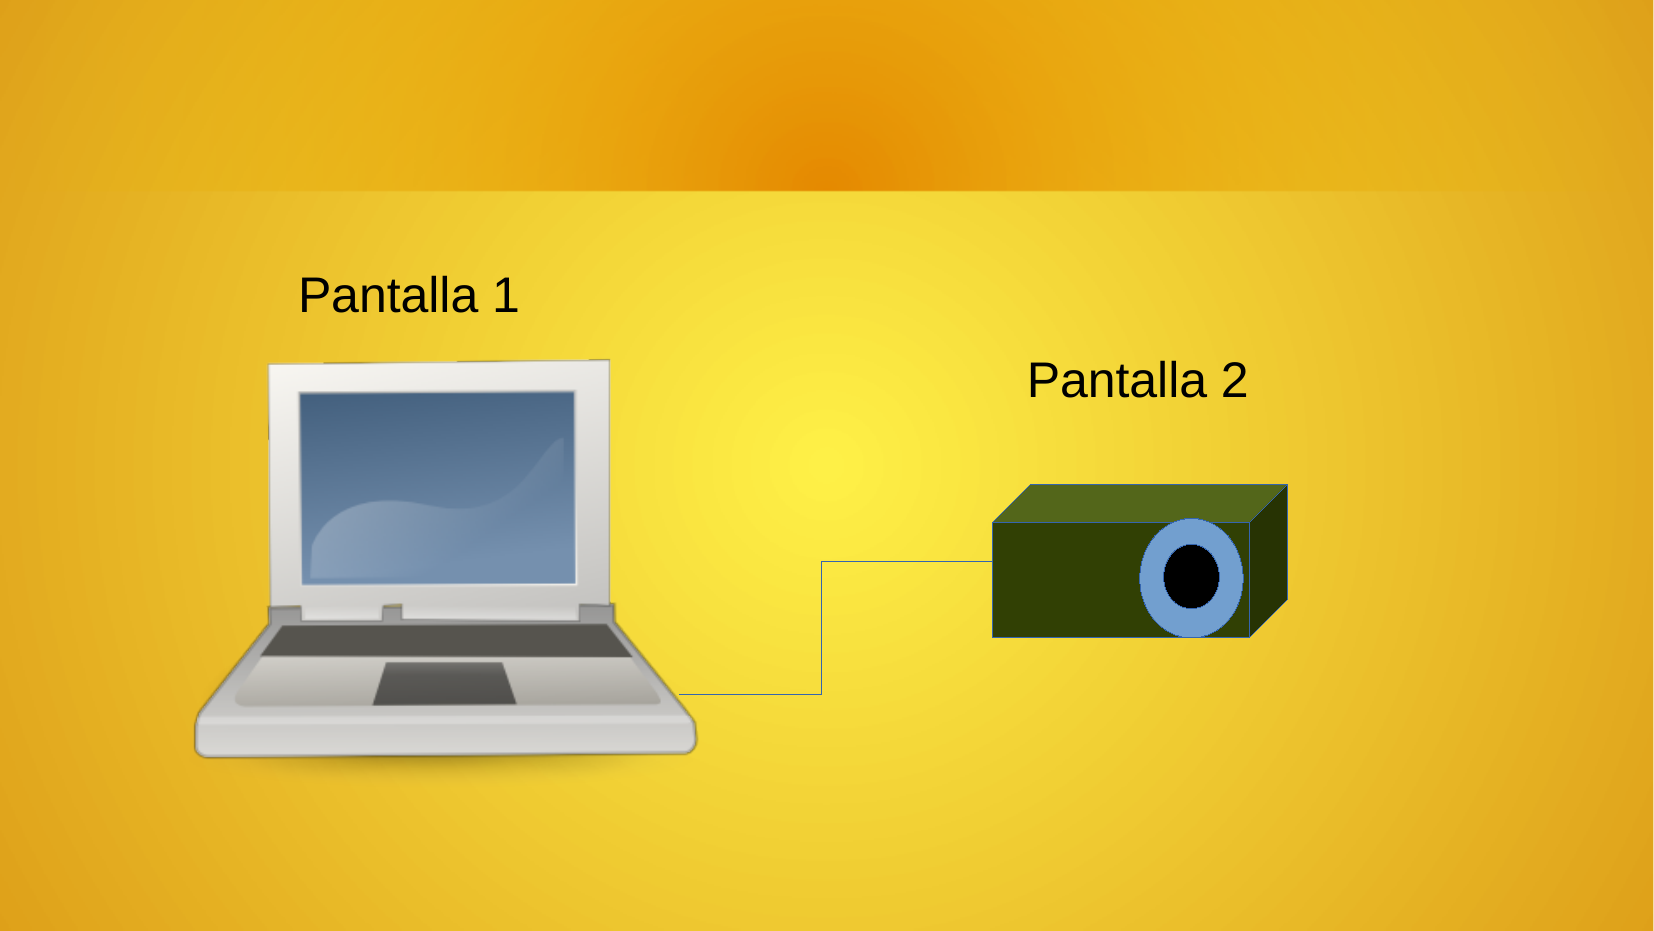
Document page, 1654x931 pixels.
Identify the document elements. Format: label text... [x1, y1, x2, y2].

text_box Pantalla 1 [283, 260, 536, 331]
picture [0, 0, 1654, 931]
text_box Pantalla 2 [1012, 344, 1264, 416]
text_box [992, 484, 1288, 638]
